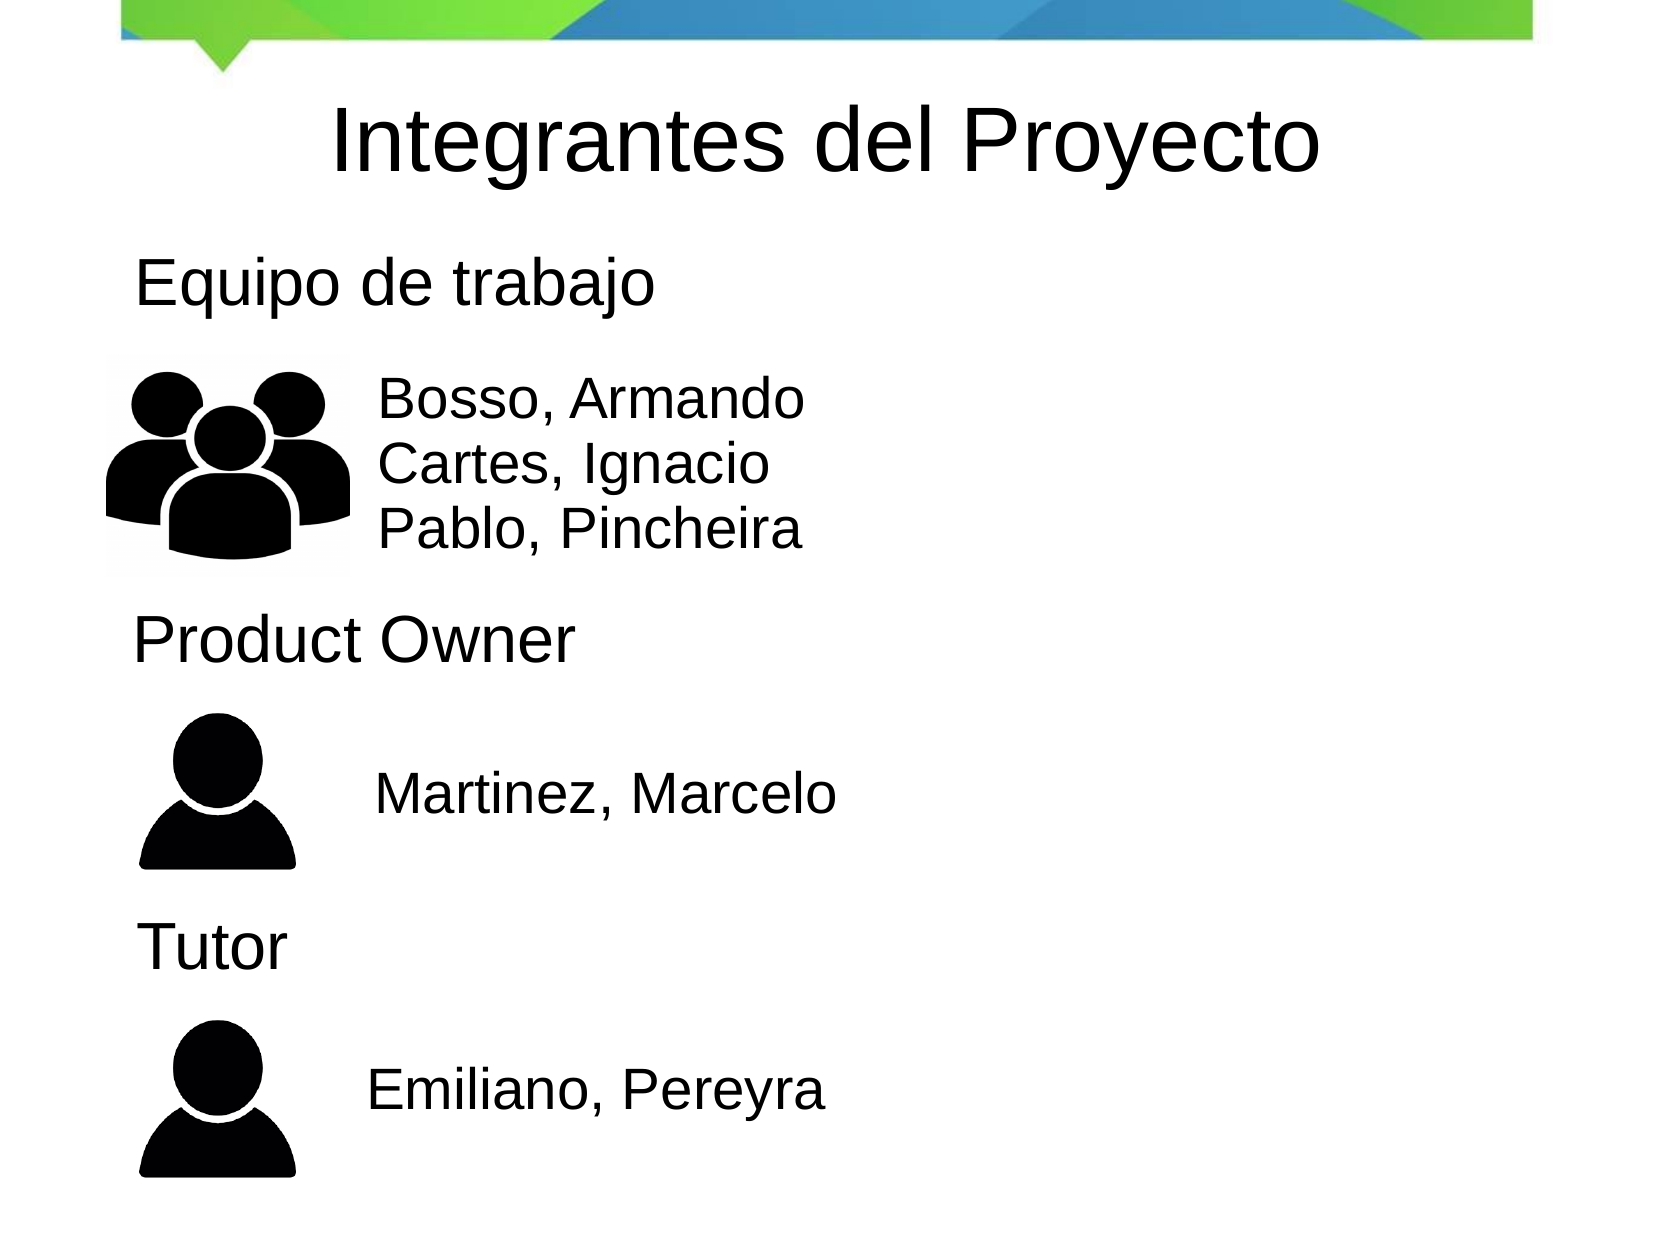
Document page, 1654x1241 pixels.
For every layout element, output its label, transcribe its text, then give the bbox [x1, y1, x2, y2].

title Tutor [23, 897, 402, 996]
title Bosso, Armando Cartes, Ignacio Pablo, Pincheira [377, 359, 1583, 567]
picture [0, 0, 1654, 1241]
title Integrantes del Proyecto [82, 82, 1571, 198]
title Martinez, Marcelo [374, 743, 859, 844]
title Product Owner [23, 590, 686, 689]
title Equipo de trabajo [64, 232, 727, 331]
title Emiliano, Pereyra [366, 1039, 851, 1140]
